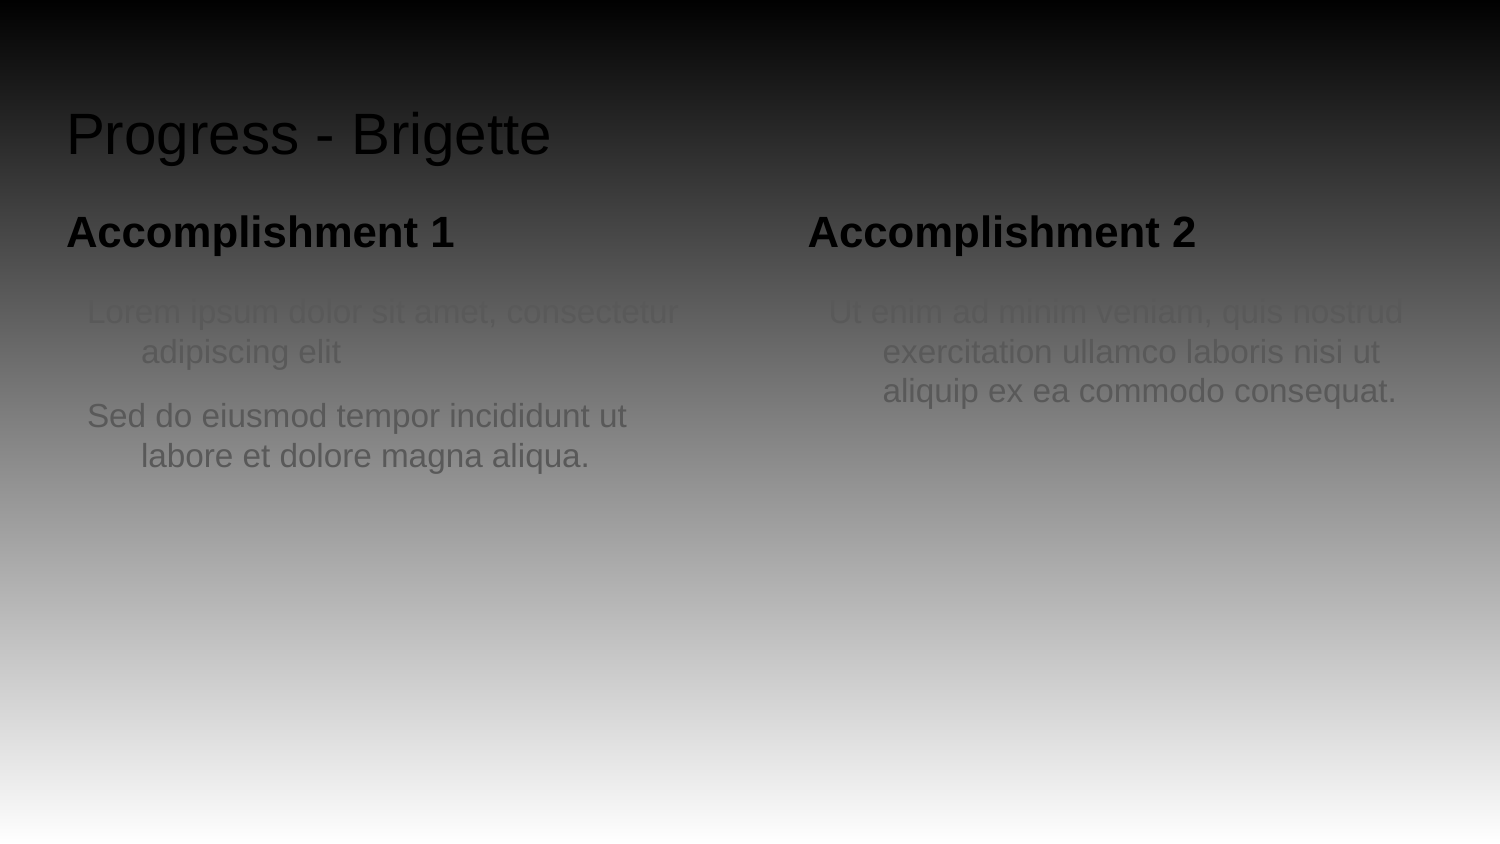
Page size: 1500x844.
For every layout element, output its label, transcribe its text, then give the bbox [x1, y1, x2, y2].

title Progress - Brigette [51, 81, 1449, 175]
list Accomplishment 1 Lorem ipsum dolor sit amet, consectetur adipiscing elit Sed do eiusmod tempor incididunt ut labore et dolore magna aliqua. [51, 189, 708, 750]
list Accomplishment 2 Ut enim ad minim veniam, quis nostrud exercitation ullamco laboris nisi ut aliquip ex ea commodo consequat. [792, 189, 1449, 750]
